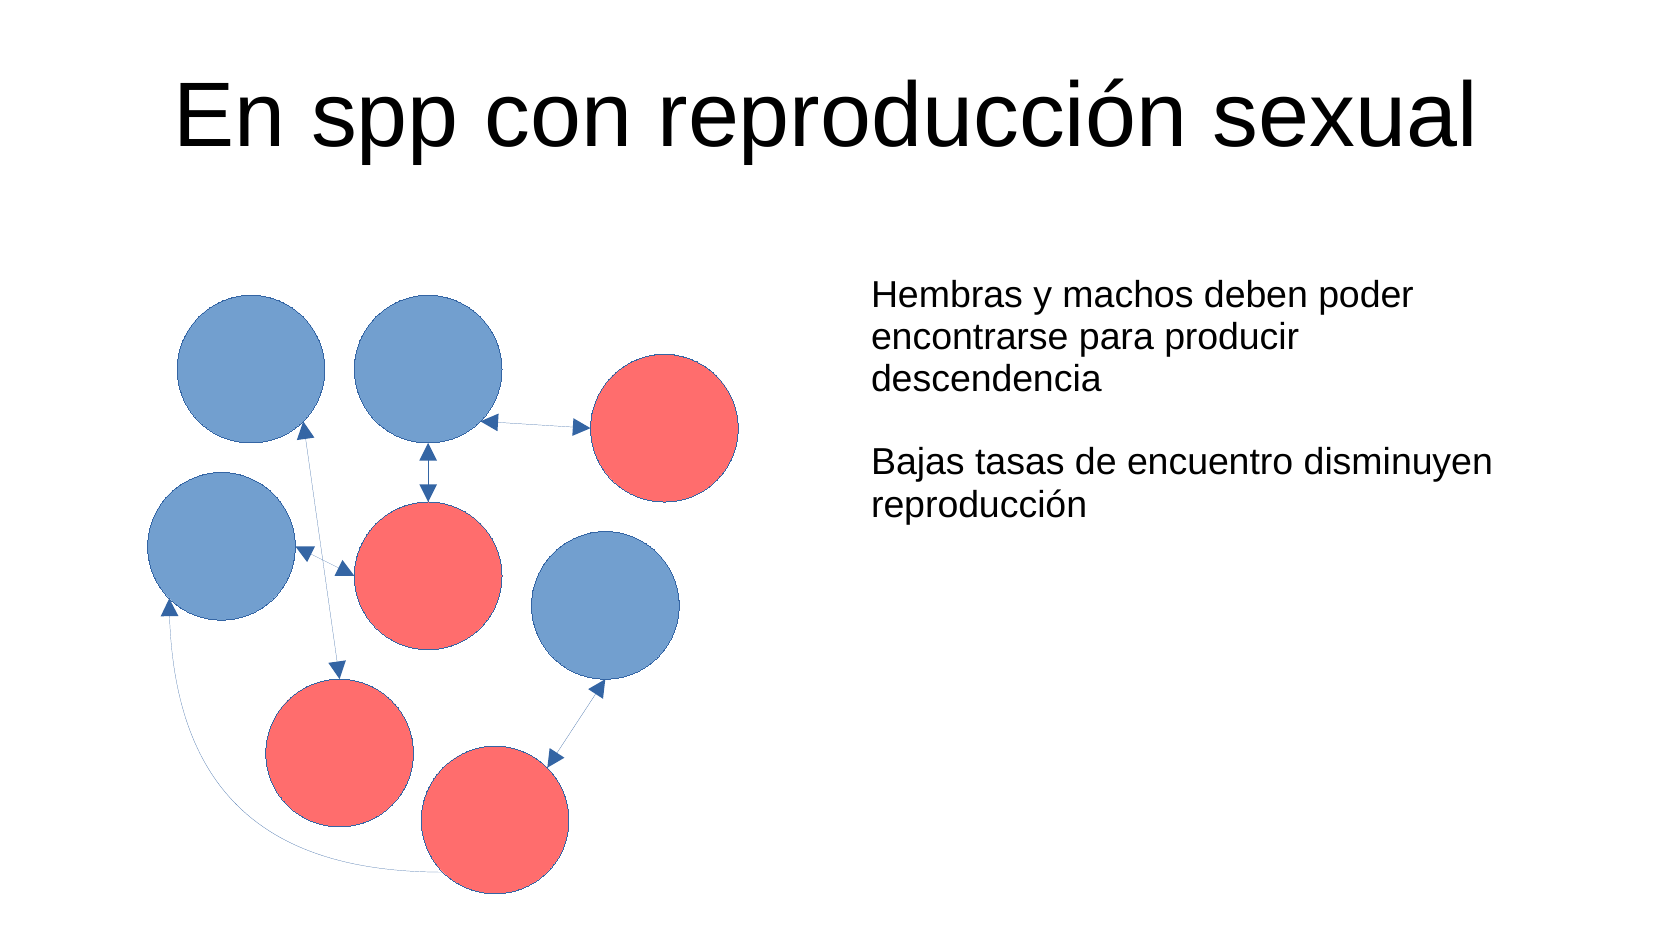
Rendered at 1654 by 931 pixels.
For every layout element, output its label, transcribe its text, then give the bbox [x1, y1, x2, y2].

text_box Hembras y machos deben poder encontrarse para producir descendencia Bajas tasas de encuentro disminuyen reproducción [856, 265, 1536, 617]
text_box [354, 501, 503, 650]
text_box [354, 295, 503, 443]
text_box [421, 746, 569, 894]
text_box [531, 531, 680, 680]
title En spp con reproducción sexual [82, 37, 1571, 193]
text_box [590, 354, 739, 503]
text_box [147, 472, 296, 621]
text_box [265, 679, 414, 827]
text_box [177, 295, 325, 443]
